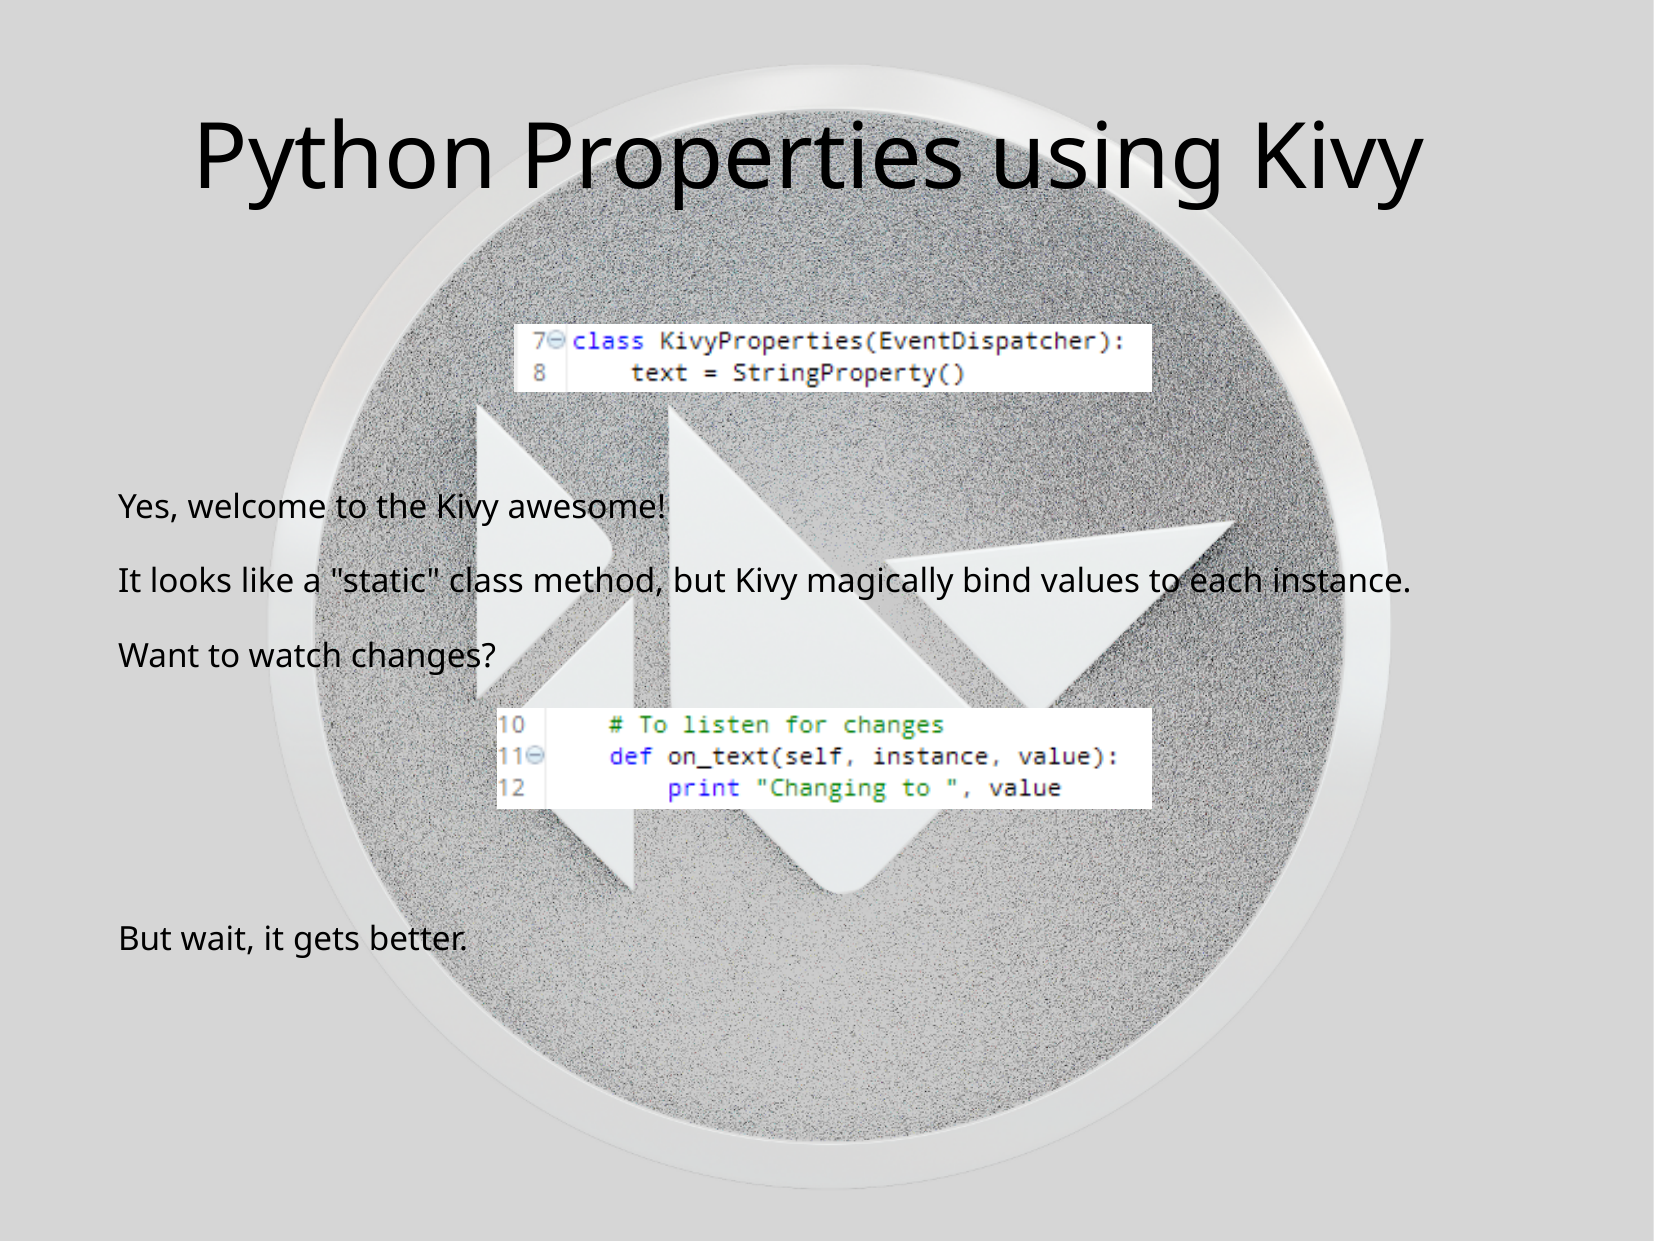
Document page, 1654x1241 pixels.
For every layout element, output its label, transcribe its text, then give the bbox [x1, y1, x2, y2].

list But wait, it gets better. [118, 915, 1241, 975]
list Yes, welcome to the Kivy awesome! It looks like a "static" class method, but Kivy magically bind values to each instance. Want to watch changes? [118, 482, 1447, 667]
picture [0, 0, 1654, 1241]
title Python Properties using Kivy [82, 49, 1536, 257]
